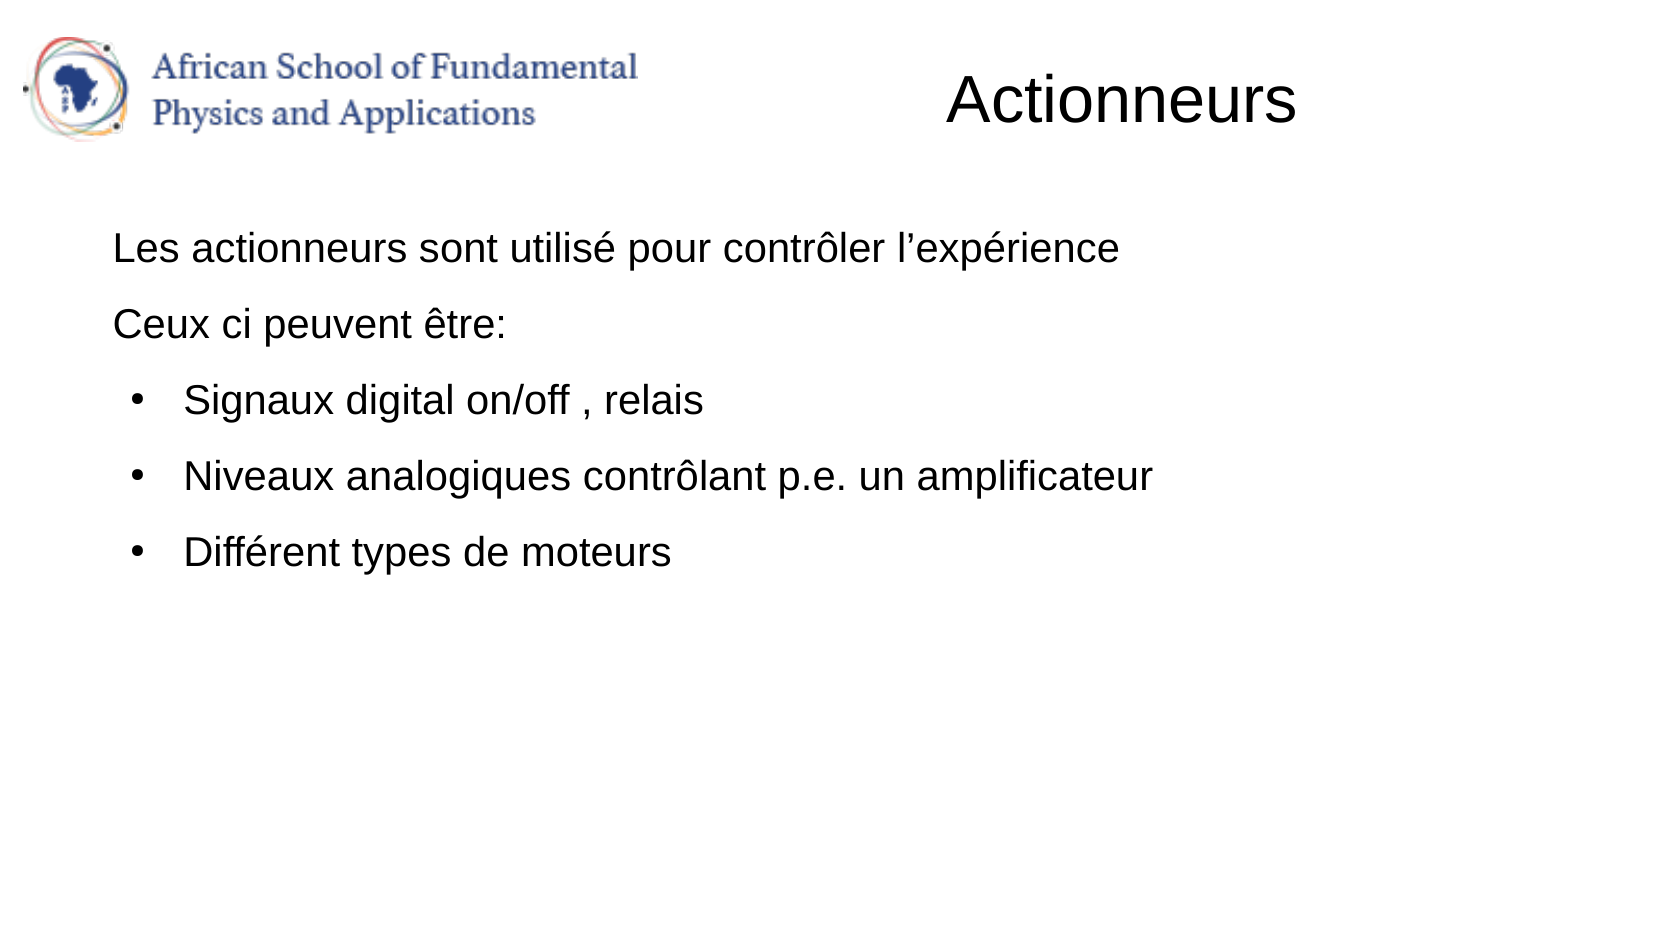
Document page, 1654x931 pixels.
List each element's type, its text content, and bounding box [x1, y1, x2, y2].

list Les actionneurs sont utilisé pour contrôler l’expérience Ceux ci peuvent être: Signaux digital on/off , relais Niveaux analogiques contrôlant p.e. un amplificateur Différent types de moteurs [112, 225, 1601, 765]
title Actionneurs [635, 21, 1610, 177]
picture [23, 37, 635, 142]
